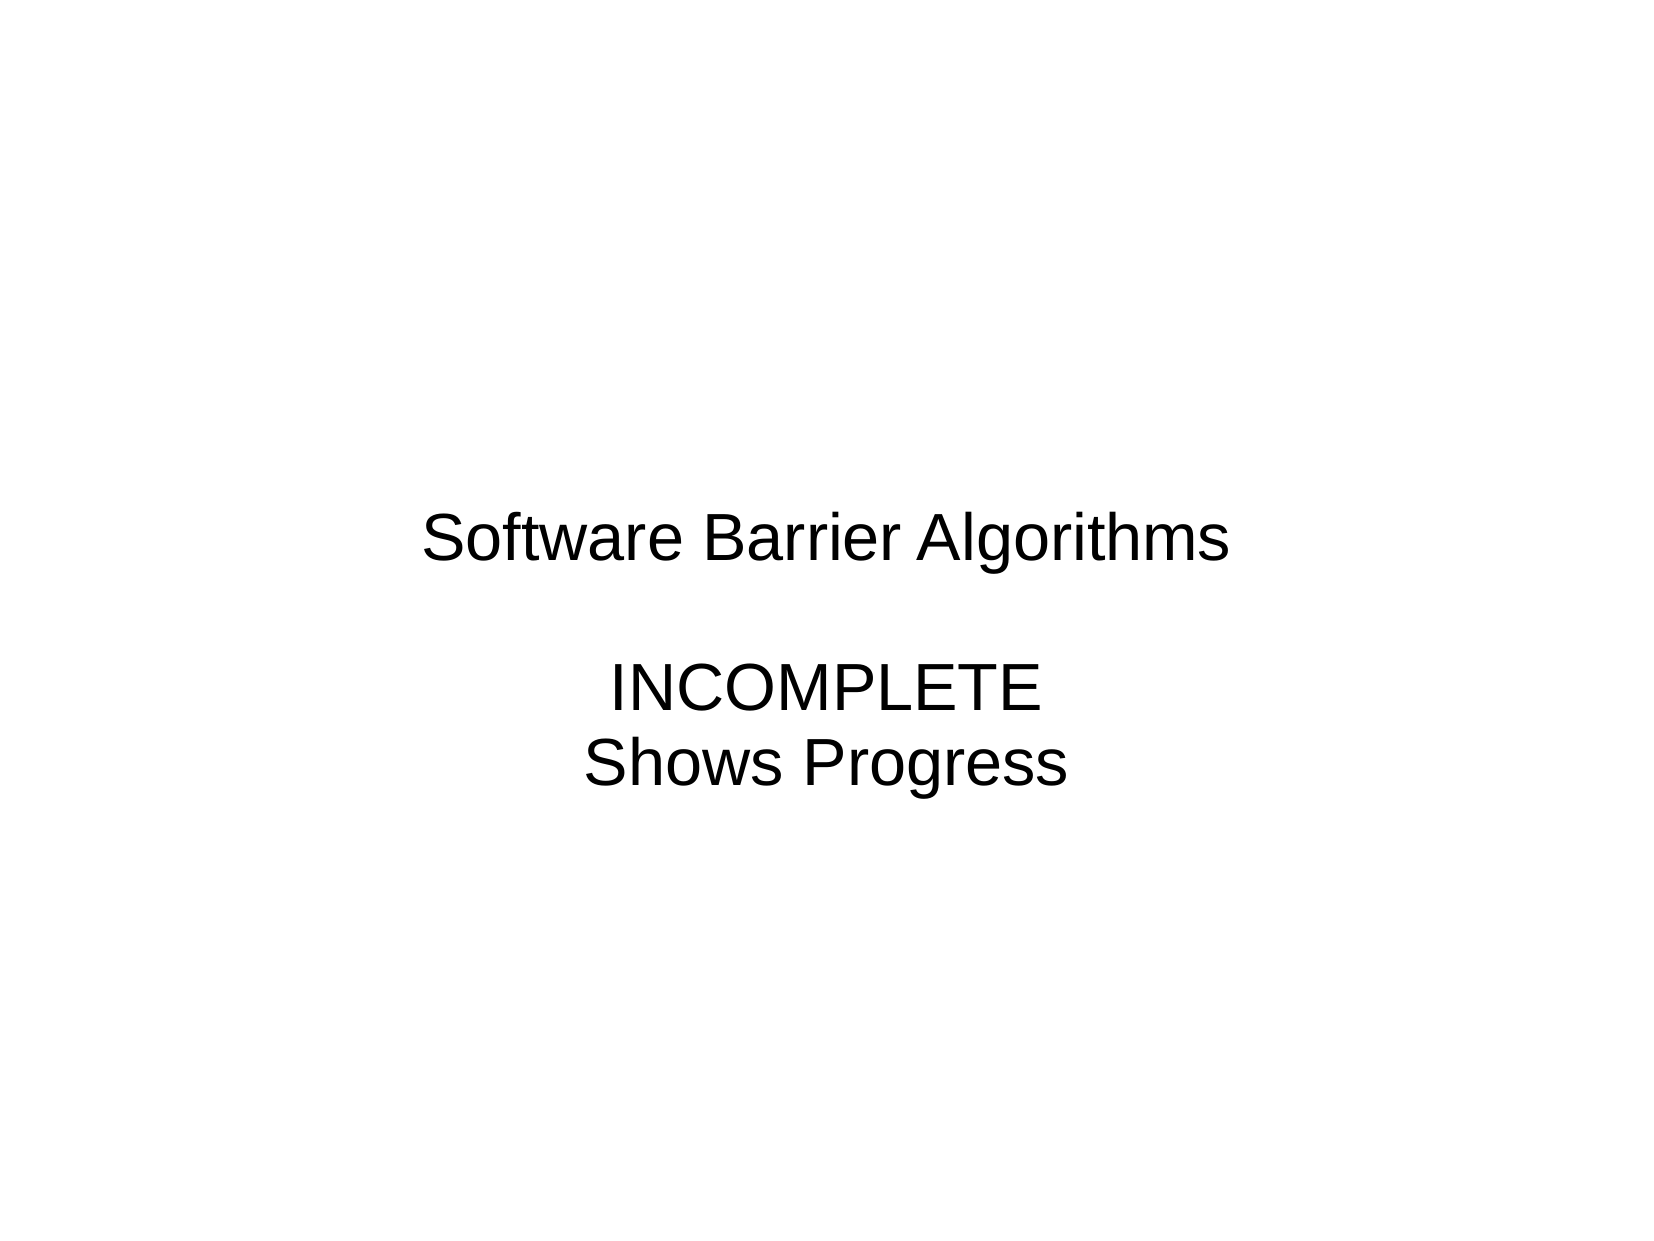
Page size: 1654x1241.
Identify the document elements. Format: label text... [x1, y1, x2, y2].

subtitle Software Barrier Algorithms INCOMPLETE Shows Progress [82, 290, 1571, 1010]
